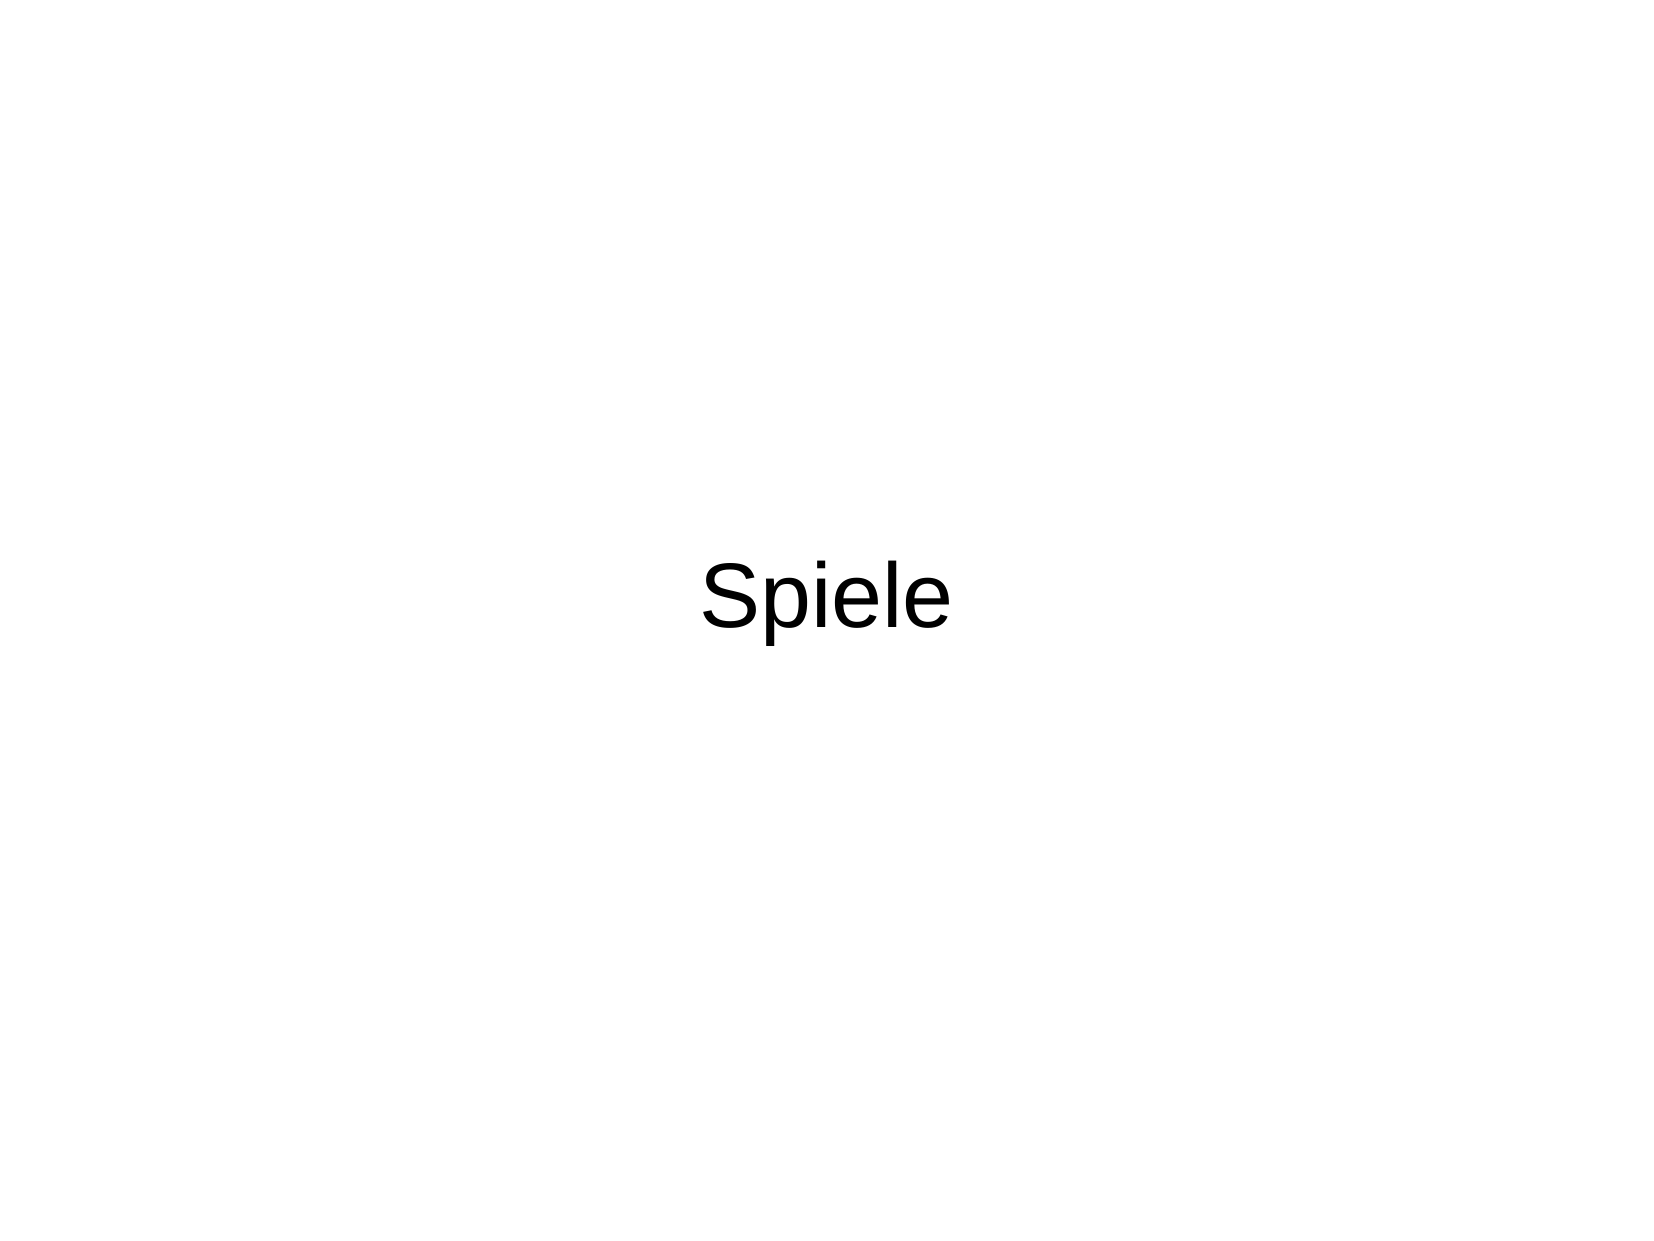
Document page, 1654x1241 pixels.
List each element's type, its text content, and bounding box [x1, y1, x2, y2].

title Spiele [82, 492, 1571, 700]
